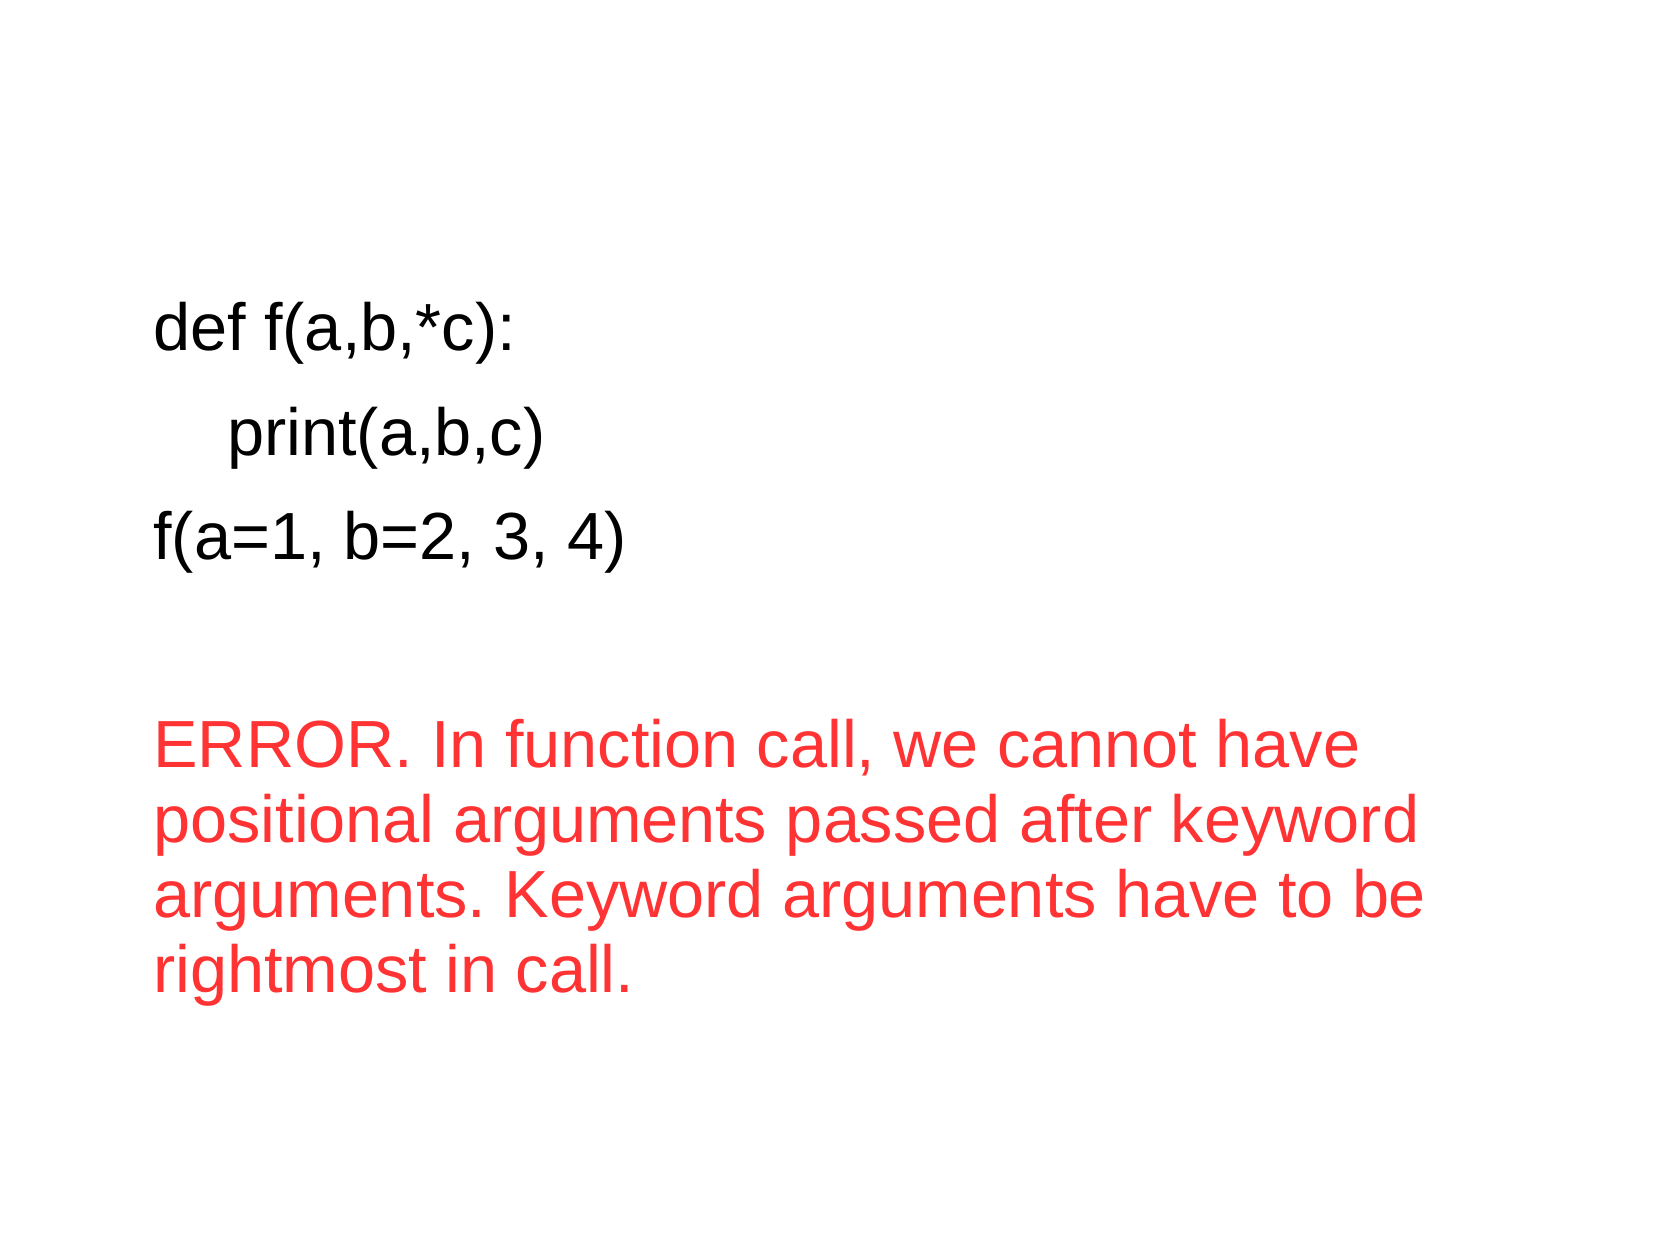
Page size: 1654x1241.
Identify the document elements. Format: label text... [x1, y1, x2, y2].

list def f(a,b,*c): print(a,b,c) f(a=1, b=2, 3, 4) ERROR. In function call, we cannot have positional arguments passed after keyword arguments. Keyword arguments have to be rightmost in call. [82, 290, 1571, 1010]
